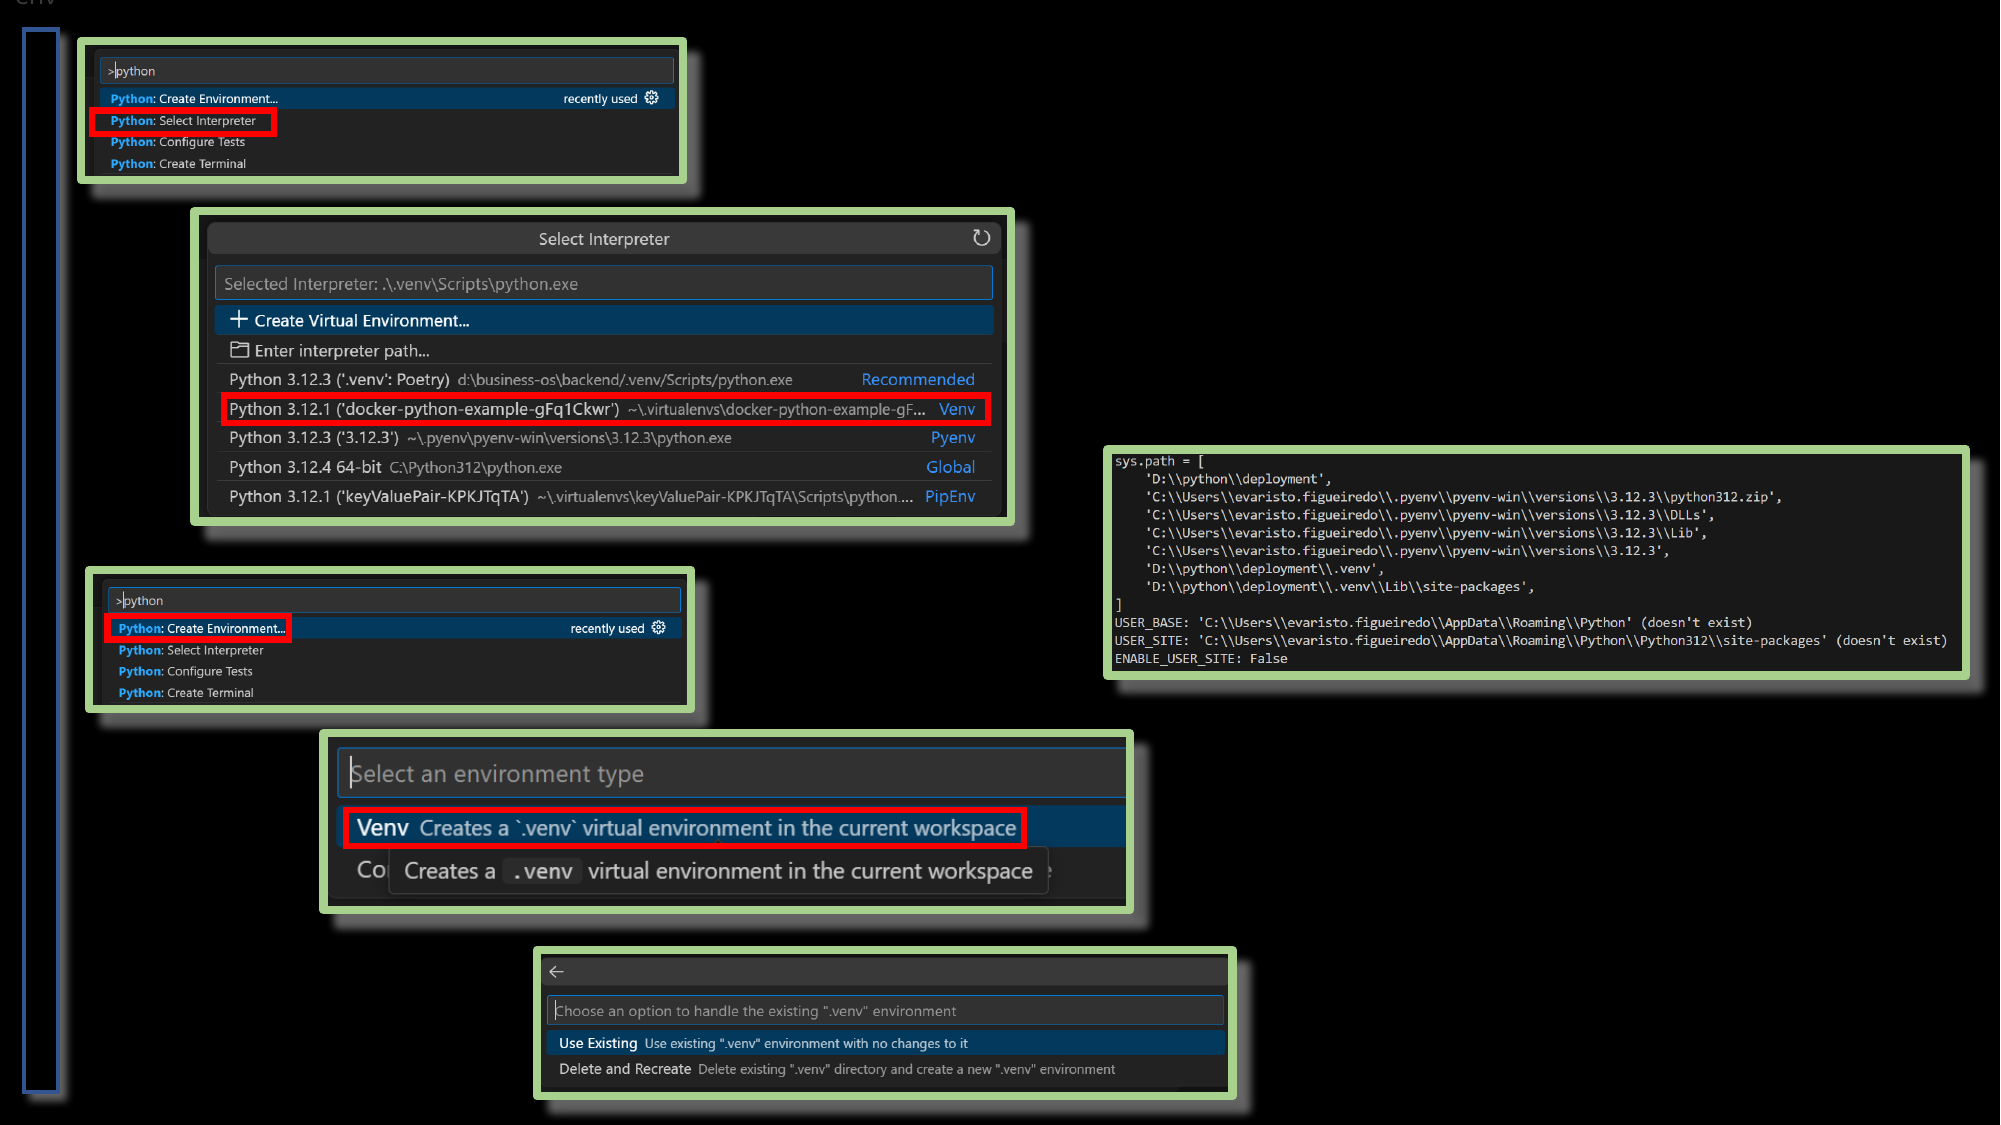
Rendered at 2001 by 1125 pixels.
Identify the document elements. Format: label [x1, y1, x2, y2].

picture [541, 954, 1229, 1092]
picture [1111, 453, 1962, 672]
picture [93, 574, 687, 705]
text_box [23, 29, 58, 1093]
picture [327, 737, 1126, 907]
picture [198, 215, 1007, 518]
picture [85, 45, 680, 176]
